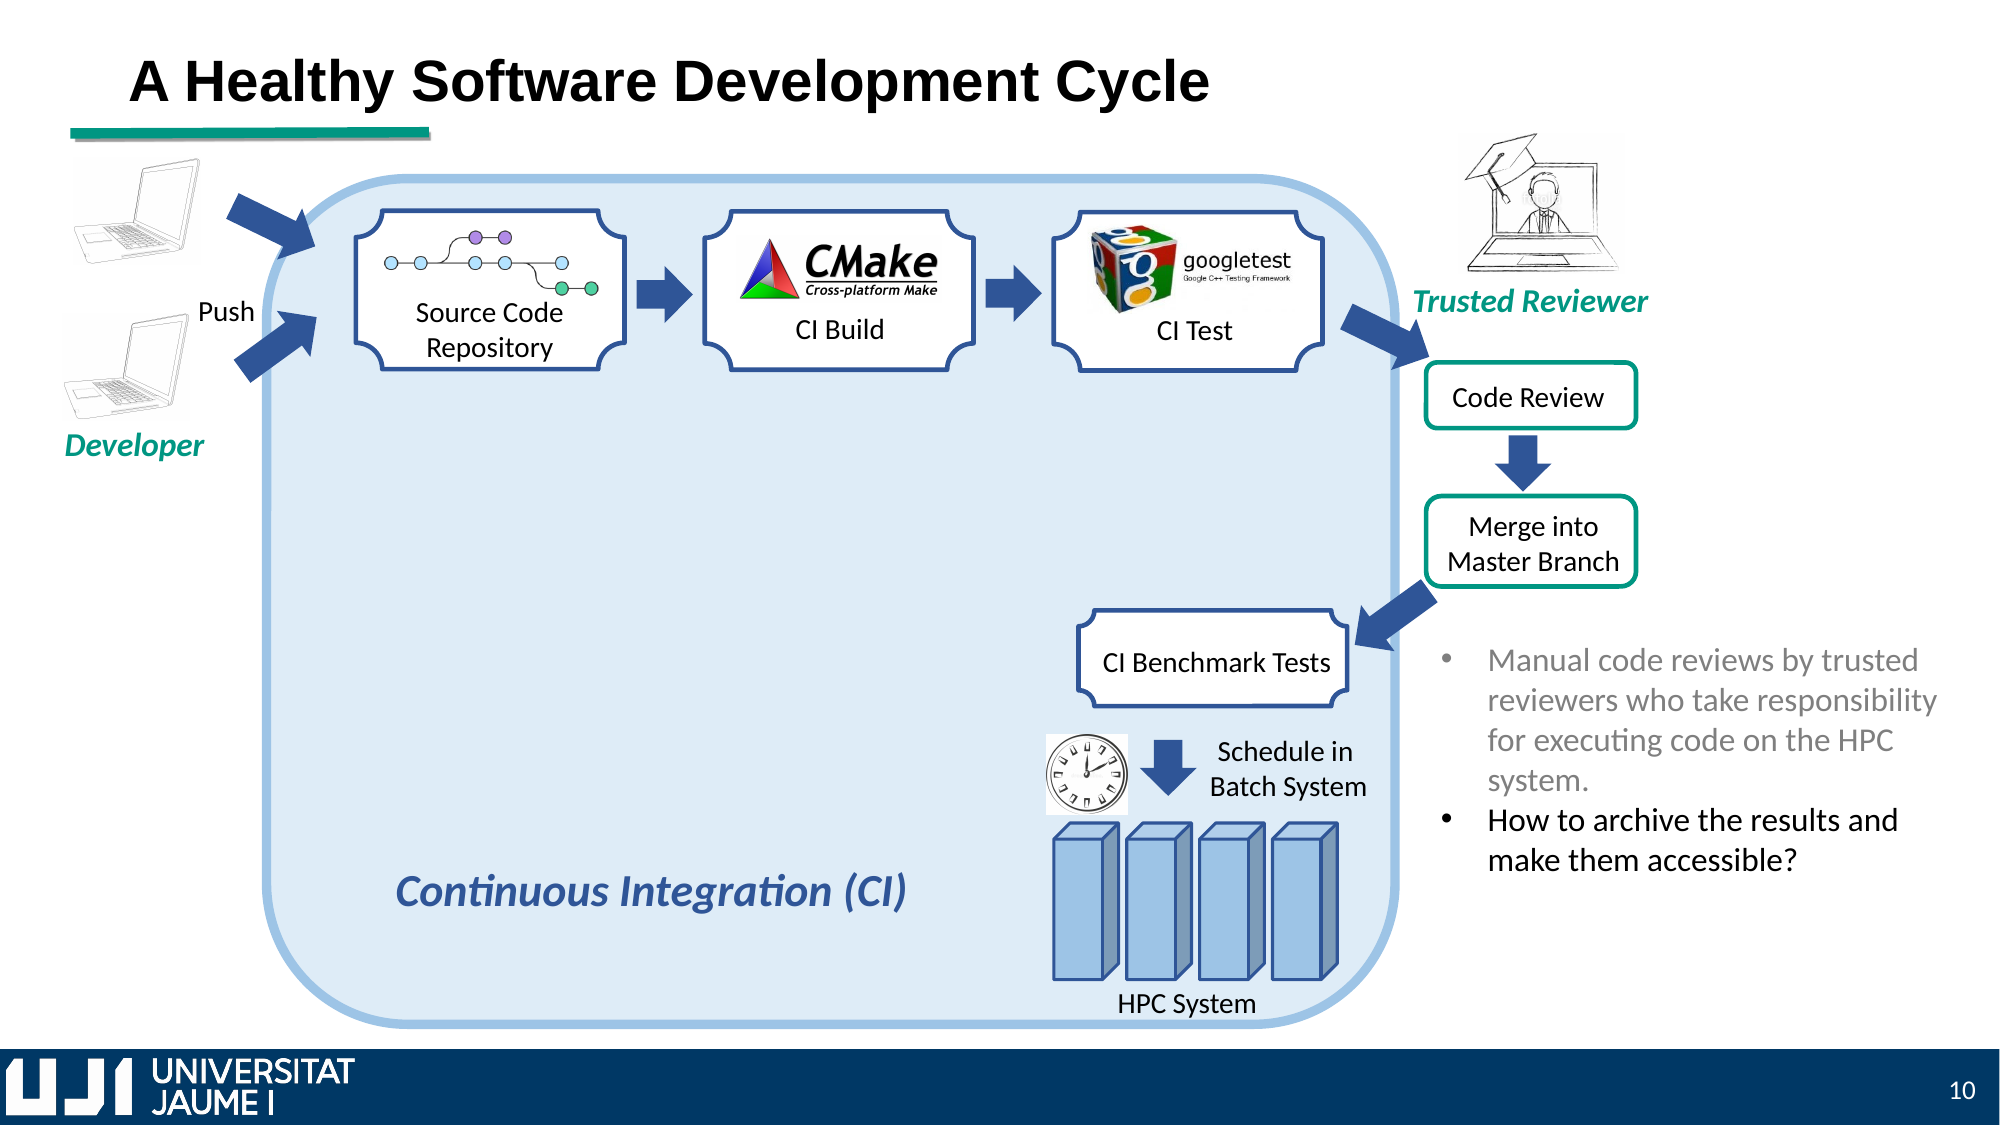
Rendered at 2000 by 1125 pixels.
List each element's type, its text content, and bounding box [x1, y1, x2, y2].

text_box Source Code Repository [399, 299, 580, 372]
picture [1087, 224, 1295, 314]
picture [1458, 133, 1625, 271]
text_box CI Build [780, 303, 902, 354]
picture [62, 313, 190, 421]
text_box HPC System [1102, 977, 1274, 1028]
picture [0, 1049, 2000, 1125]
text_box Continuous Integration (CI) [377, 853, 926, 924]
picture [1046, 734, 1128, 815]
picture [73, 157, 201, 265]
text_box [226, 193, 1438, 1025]
slide_number <number> [1871, 1057, 1991, 1125]
text_box Trusted Reviewer [1395, 271, 1666, 328]
text_box [1494, 435, 1552, 492]
text_box Code Review [1437, 370, 1622, 421]
text_box Push [183, 284, 272, 336]
text_box Schedule in Batch System [1193, 724, 1384, 811]
picture [383, 227, 600, 299]
text_box Merge into Master Branch [1430, 500, 1633, 584]
text_box Developer [49, 415, 223, 472]
picture [736, 235, 942, 303]
text_box Manual code reviews by trusted reviewers who take responsibility for executing code on the HPC system. How to archive the results and make them accessible? [1425, 630, 1967, 889]
text_box CI Benchmark Tests [1087, 636, 1350, 687]
text_box CI Test [1141, 314, 1250, 355]
text_box A Healthy Software Development Cycle [113, 0, 1768, 196]
